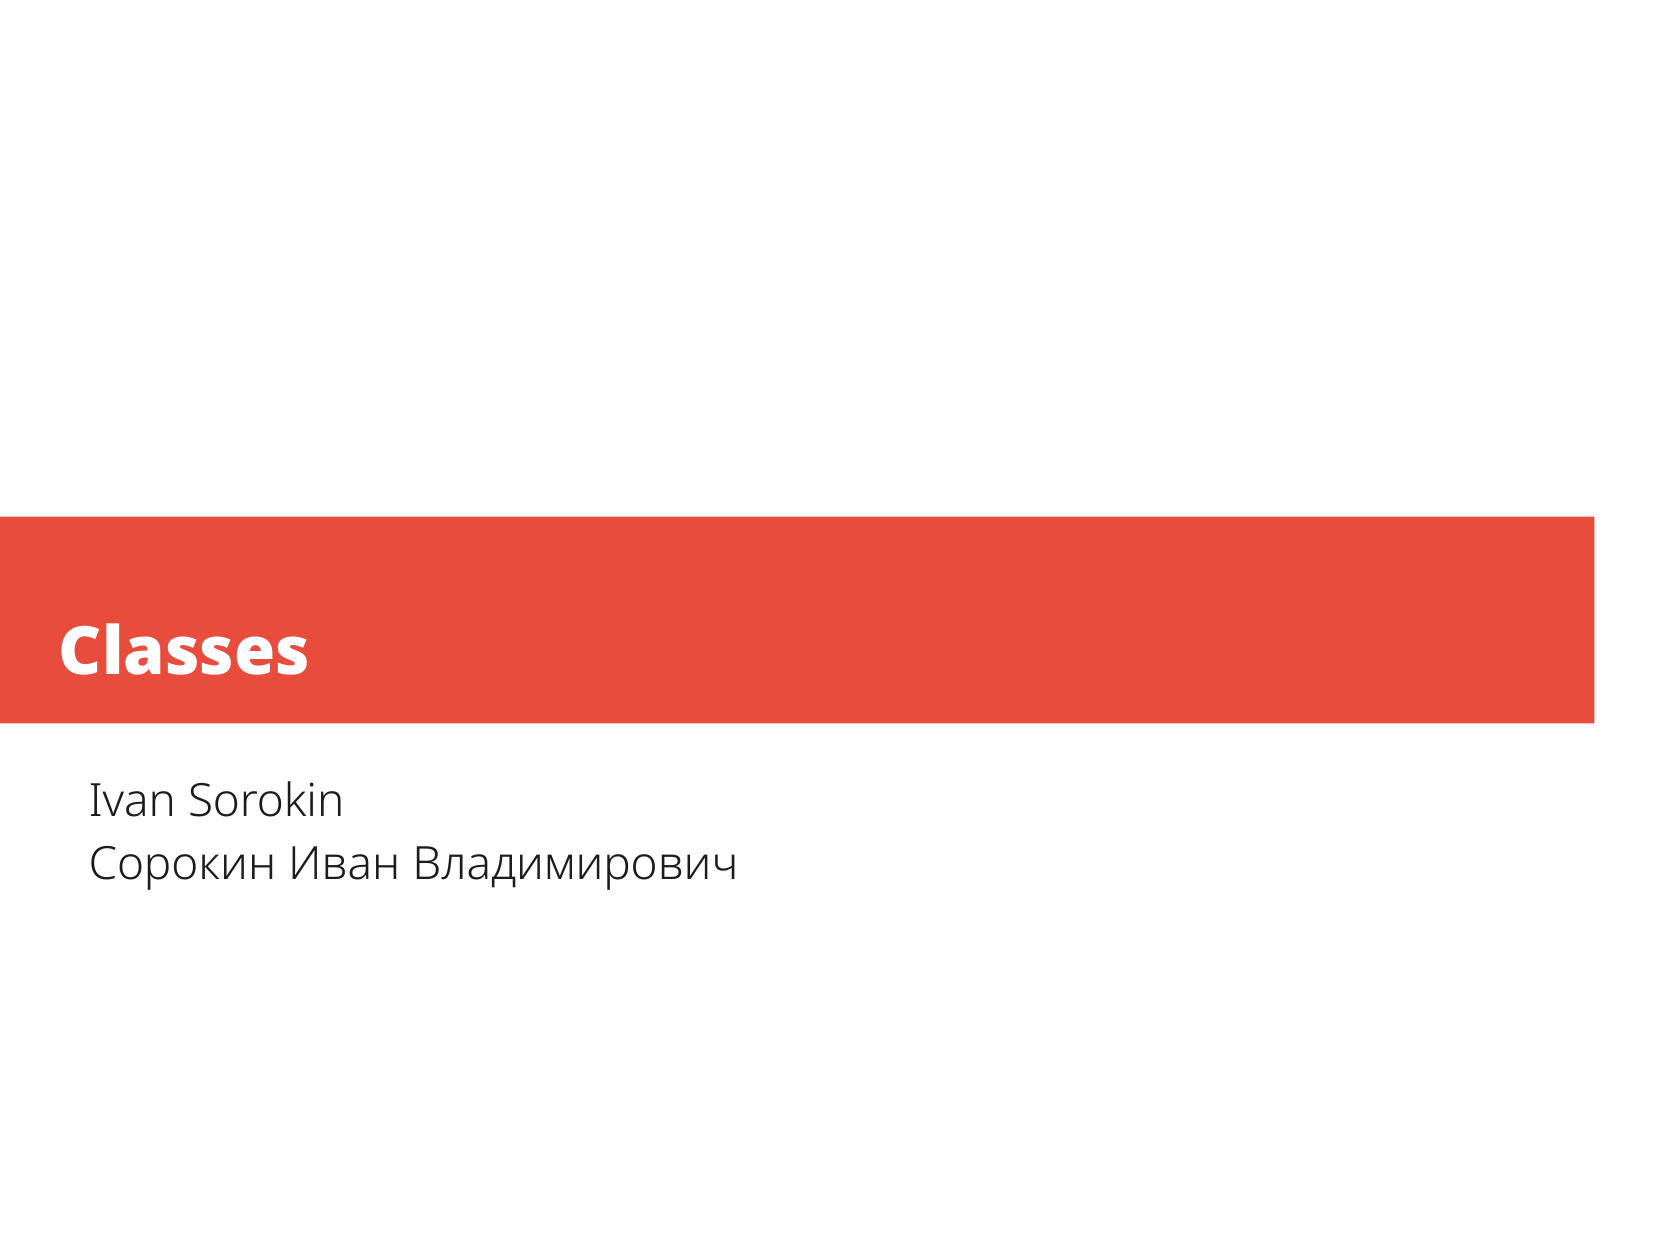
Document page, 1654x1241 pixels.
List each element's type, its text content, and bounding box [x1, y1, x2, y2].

title Classes [59, 546, 1595, 694]
subtitle Ivan Sorokin Сорокин Иван Владимирович [88, 767, 1595, 1182]
